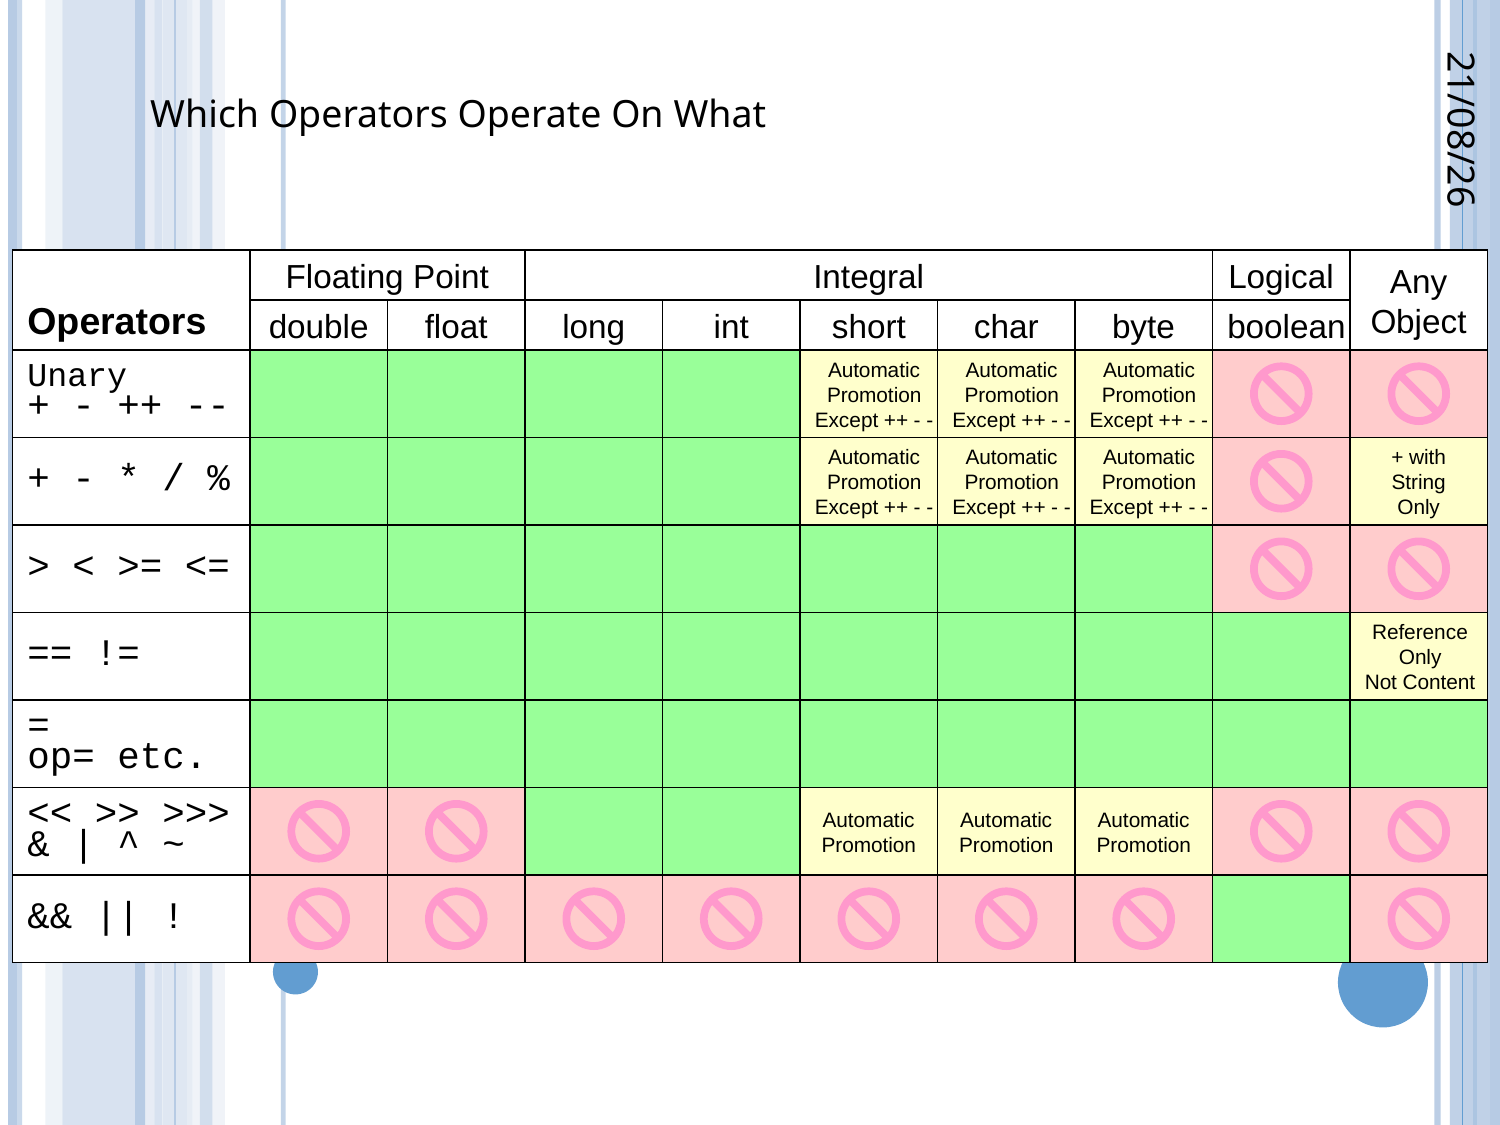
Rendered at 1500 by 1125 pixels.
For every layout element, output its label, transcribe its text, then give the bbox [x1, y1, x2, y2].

text_box Reference Only Not Content [1350, 612, 1488, 700]
text_box Floating Point [249, 249, 525, 300]
text_box Logical [1212, 249, 1350, 300]
text_box Unary + - ++ -- [12, 349, 249, 437]
text_box << >> >>> & | ^ ~ [12, 788, 249, 876]
text_box + - * / % [12, 437, 249, 525]
text_box int [663, 300, 800, 349]
text_box Automatic Promotion Except ++ - - [800, 437, 938, 525]
text_box short [800, 300, 938, 349]
text_box Automatic Promotion [938, 788, 1074, 876]
text_box long [525, 300, 663, 349]
text_box Automatic Promotion Except ++ - - [1074, 437, 1212, 525]
text_box Automatic Promotion Except ++ - - [938, 349, 1074, 437]
text_box char [938, 300, 1074, 349]
text_box byte [1074, 300, 1212, 349]
text_box + with String Only [1350, 438, 1488, 526]
text_box Automatic Promotion [800, 788, 938, 876]
text_box Any Object [1350, 249, 1488, 349]
text_box = op= etc. [12, 699, 249, 788]
text_box Automatic Promotion Except ++ - - [800, 349, 938, 437]
text_box Automatic Promotion [1074, 788, 1212, 876]
text_box && || ! [12, 876, 249, 963]
text_box boolean [1212, 300, 1350, 349]
text_box float [388, 300, 525, 349]
text_box Automatic Promotion Except ++ - - [1074, 349, 1212, 437]
text_box [249, 349, 1488, 963]
text_box Integral [525, 249, 1212, 300]
title Which Operators Operate On What [99, 62, 1375, 163]
text_box double [249, 300, 388, 349]
text_box == != [12, 612, 249, 699]
text_box Operators [12, 249, 249, 349]
text_box Automatic Promotion Except ++ - - [938, 437, 1074, 525]
text_box > < >= <= [12, 525, 249, 612]
